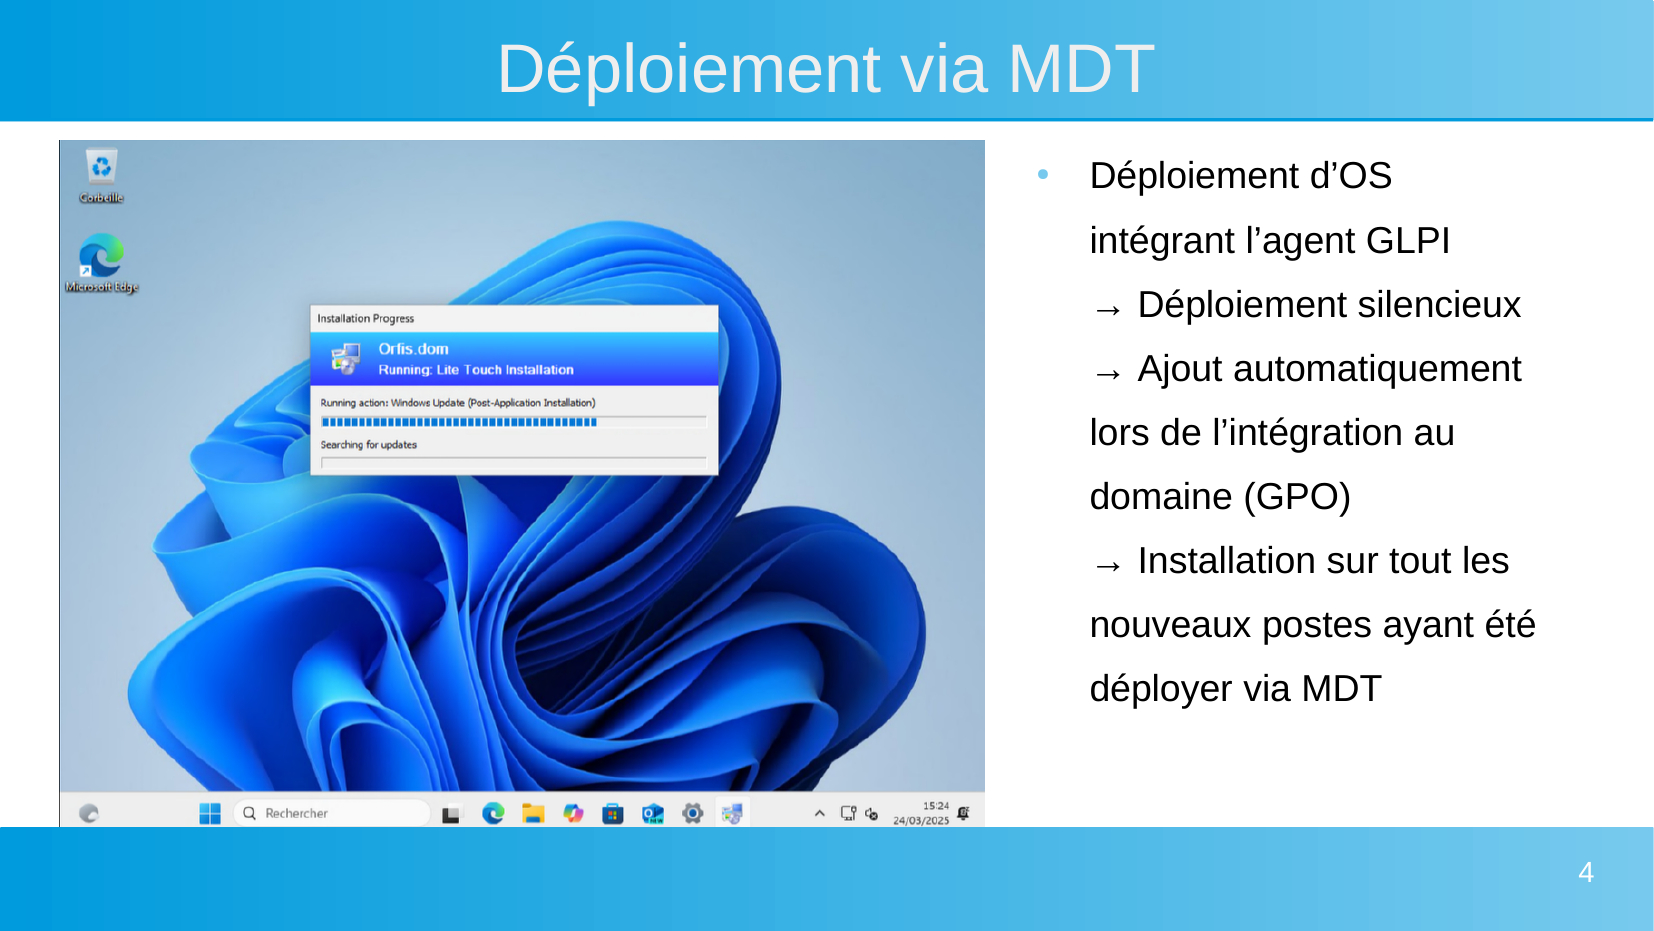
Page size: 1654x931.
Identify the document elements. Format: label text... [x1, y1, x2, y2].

title Déploiement via MDT [59, 29, 1595, 108]
picture [59, 140, 985, 827]
text_box Déploiement d’OS intégrant l’agent GLPI → Déploiement silencieux → Ajout automatiquement lors de l’intégration au domaine (GPO) → Installation sur tout les nouveaux postes ayant été déployer via MDT [1003, 147, 1625, 798]
